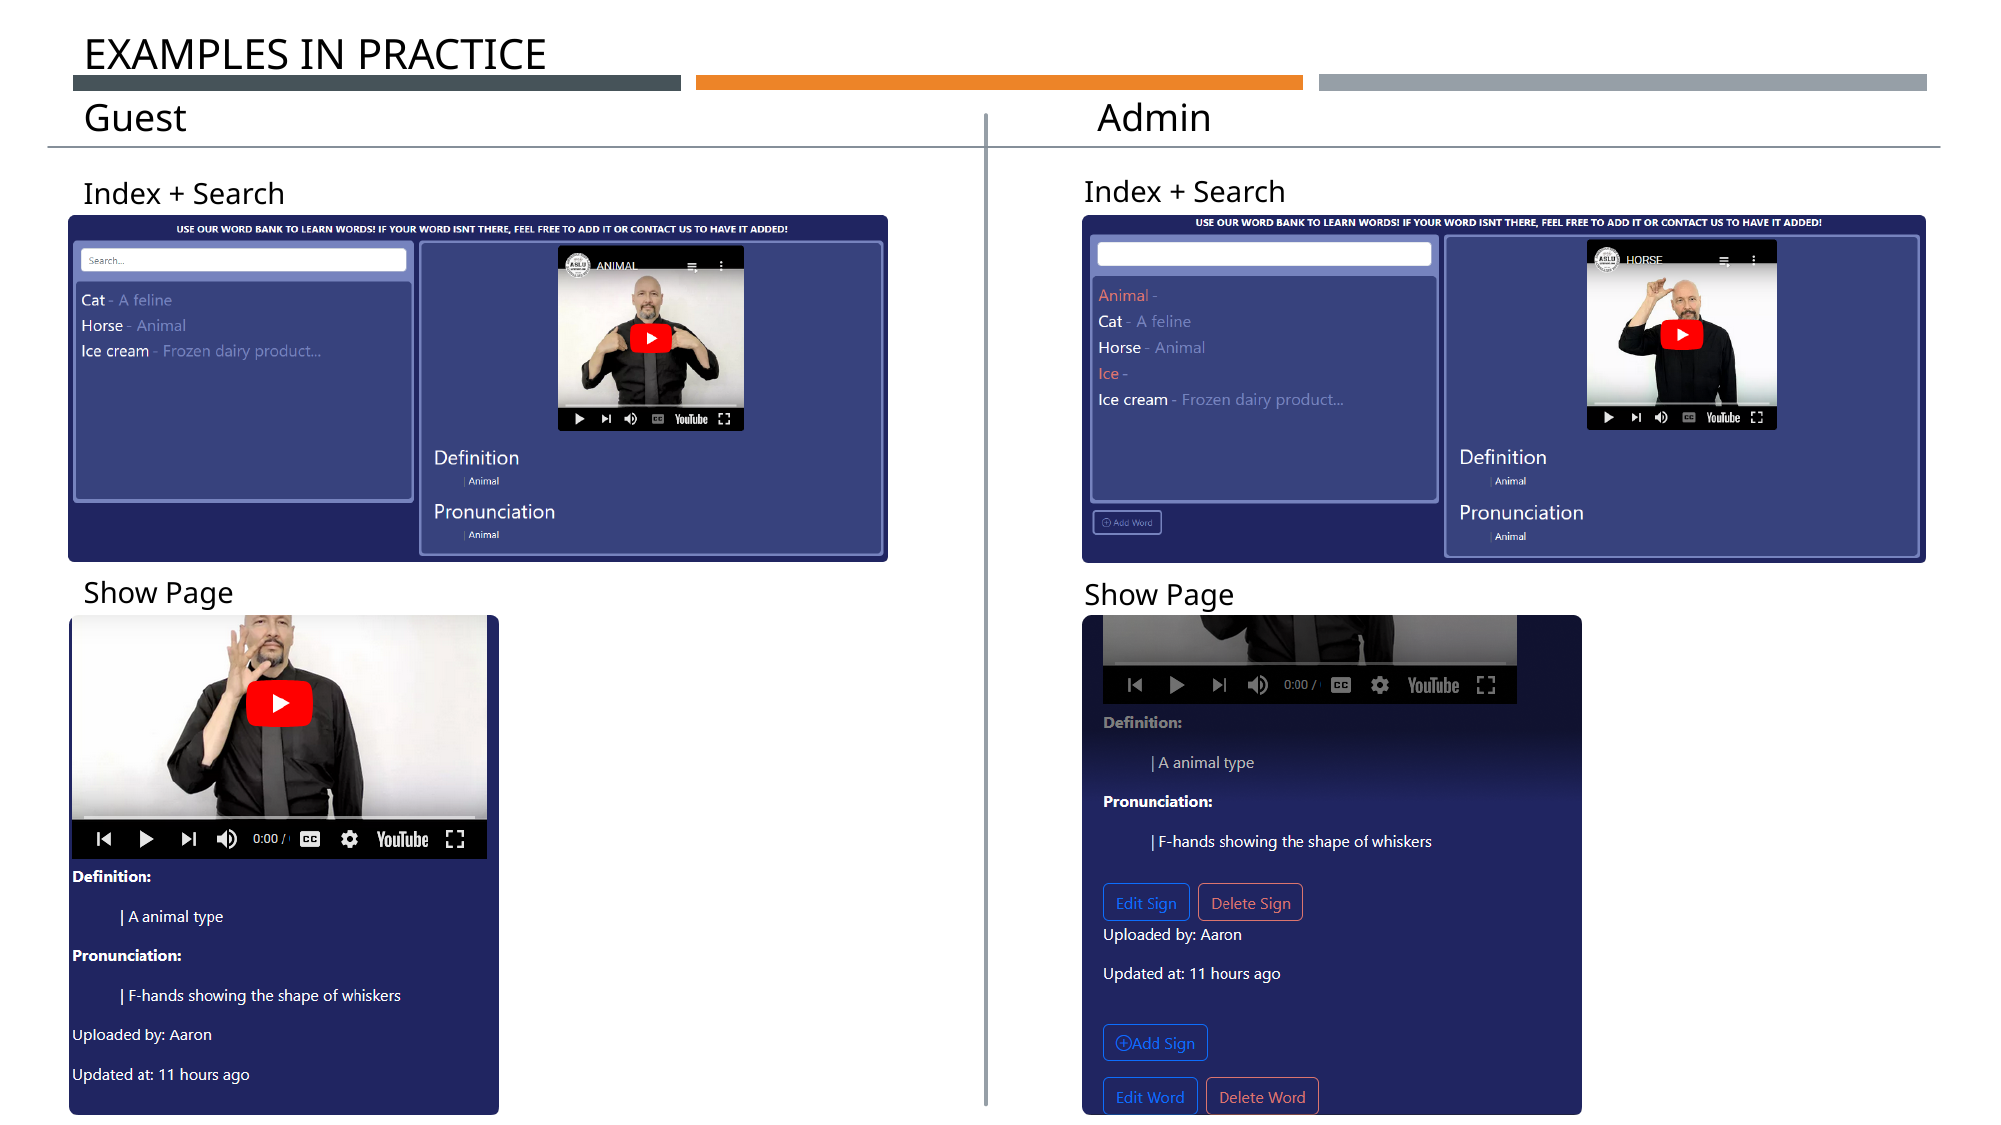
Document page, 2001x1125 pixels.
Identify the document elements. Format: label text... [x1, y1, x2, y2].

picture [68, 215, 888, 563]
picture [1082, 215, 1926, 563]
picture [1082, 615, 1582, 1115]
text_box Show Page [1069, 568, 1228, 619]
text_box Index + Search [68, 167, 278, 218]
text_box EXAMPLES IN PRACTICE [68, 20, 550, 87]
picture [69, 615, 499, 1115]
text_box Admin [1082, 86, 1214, 146]
text_box Index + Search [1069, 166, 1278, 217]
text_box Show Page [68, 567, 228, 618]
text_box Guest [68, 86, 234, 146]
